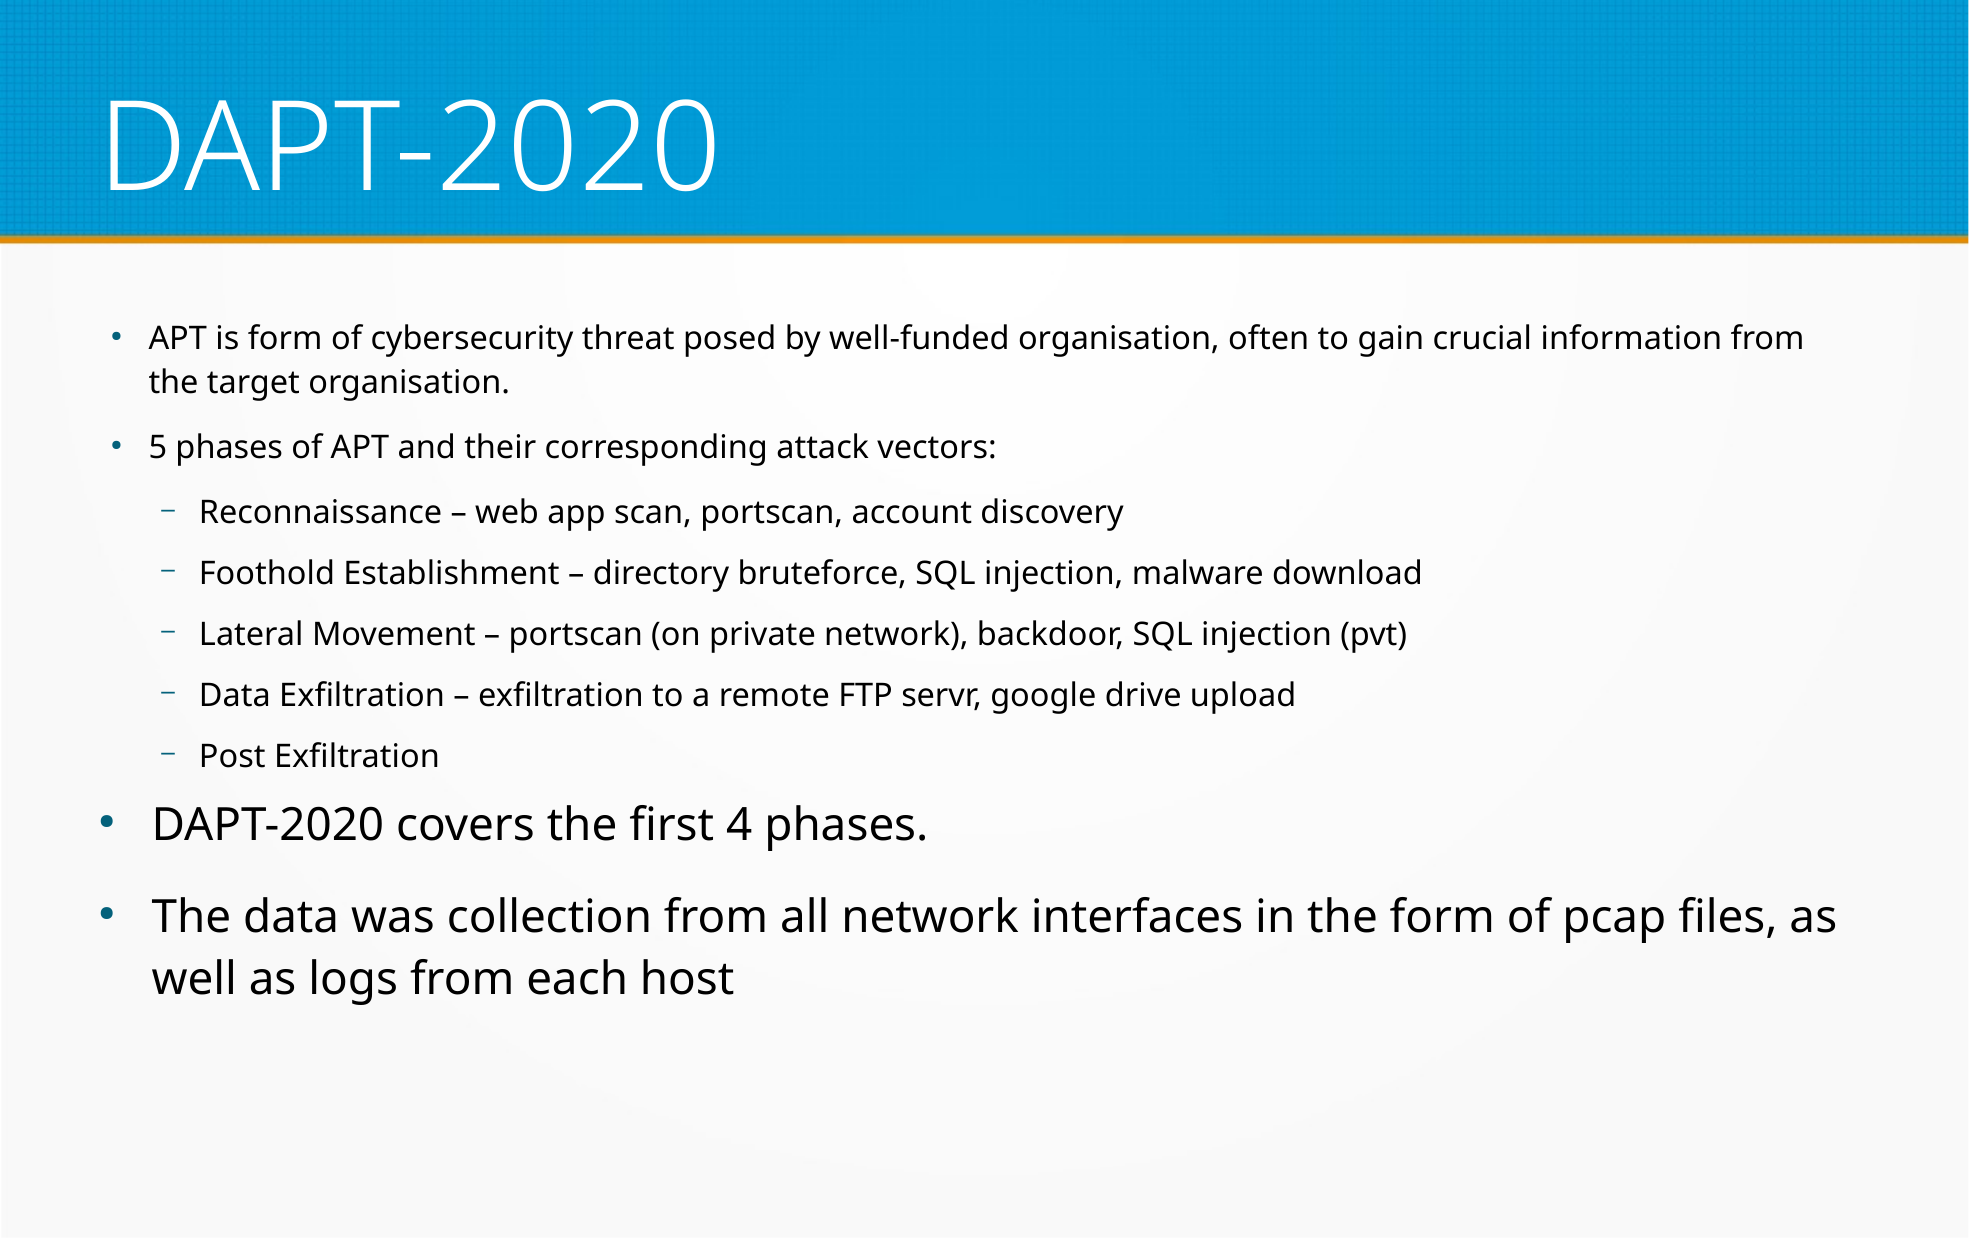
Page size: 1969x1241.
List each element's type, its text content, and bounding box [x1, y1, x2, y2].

list DAPT-2020 covers the first 4 phases. The data was collection from all network interfaces in the form of pcap files, as well as logs from each host [80, 791, 1843, 1241]
title DAPT-2020 [98, 19, 1870, 227]
list APT is form of cybersecurity threat posed by well-funded organisation, often to gain crucial information from the target organisation. 5 phases of APT and their corresponding attack vectors: Reconnaissance – web app scan, portscan, account discovery Foothold Establishment – directory bruteforce, SQL injection, malware download Lateral Movement – portscan (on private network), backdoor, SQL injection (pvt) Data Exfiltration – exfiltration to a remote FTP servr, google drive upload Post Exfiltration [98, 315, 1861, 780]
picture [0, 233, 1969, 1241]
